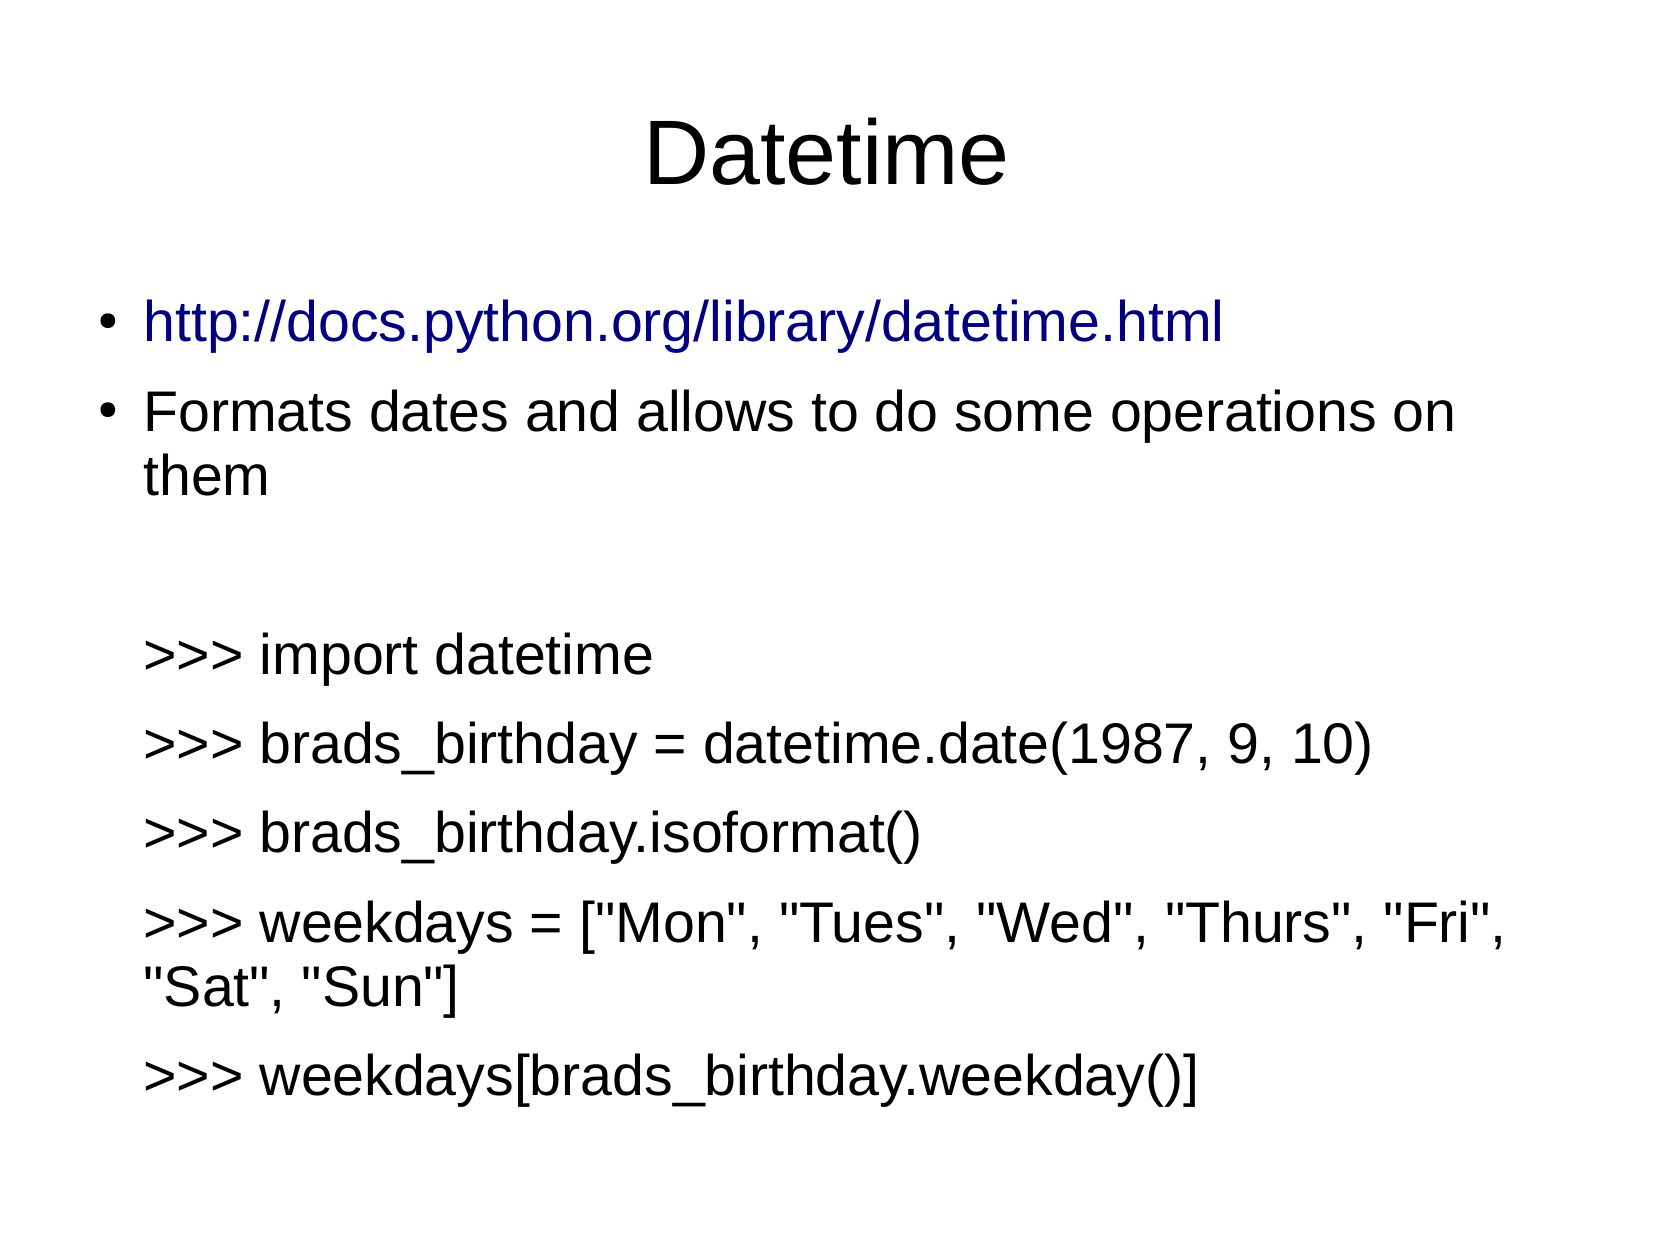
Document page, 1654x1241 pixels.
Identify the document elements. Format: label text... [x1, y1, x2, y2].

title Datetime [82, 49, 1571, 257]
list http://docs.python.org/library/datetime.html Formats dates and allows to do some operations on them >>> import datetime >>> brads_birthday = datetime.date(1987, 9, 10) >>> brads_birthday.isoformat() >>> weekdays = ["Mon", "Tues", "Wed", "Thurs", "Fri", "Sat", "Sun"] >>> weekdays[brads_birthday.weekday()] [82, 290, 1571, 1109]
